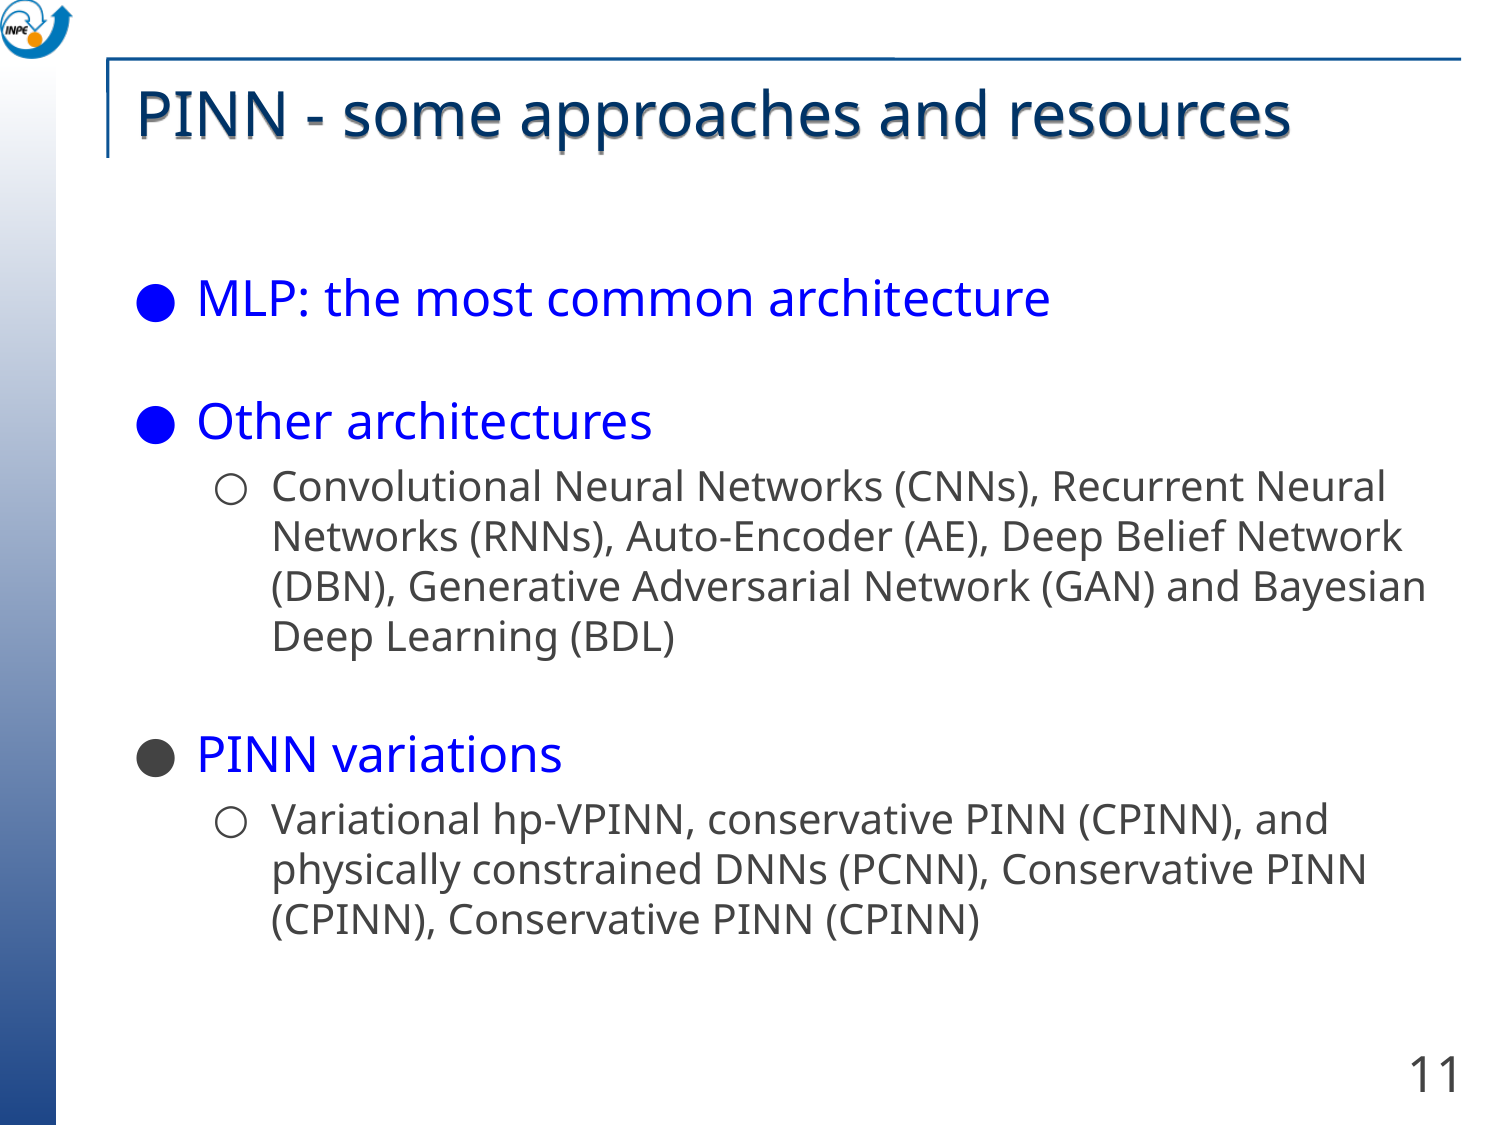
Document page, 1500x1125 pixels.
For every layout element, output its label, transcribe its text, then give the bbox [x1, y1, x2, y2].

slide_number 1 [1389, 1033, 1480, 1120]
list MLP: the most common architecture Other architectures Convolutional Neural Networks (CNNs), Recurrent Neural Networks (RNNs), Auto-Encoder (AE), Deep Belief Network (DBN), Generative Adversarial Network (GAN) and Bayesian Deep Learning (BDL) PINN variations Variational hp-VPINN, conservative PINN (CPINN), and physically constrained DNNs (PCNN), Conservative PINN (CPINN), Conservative PINN (CPINN) [106, 252, 1465, 1050]
title PINN - some approaches and resources [106, 59, 1465, 181]
picture [0, 0, 73, 59]
